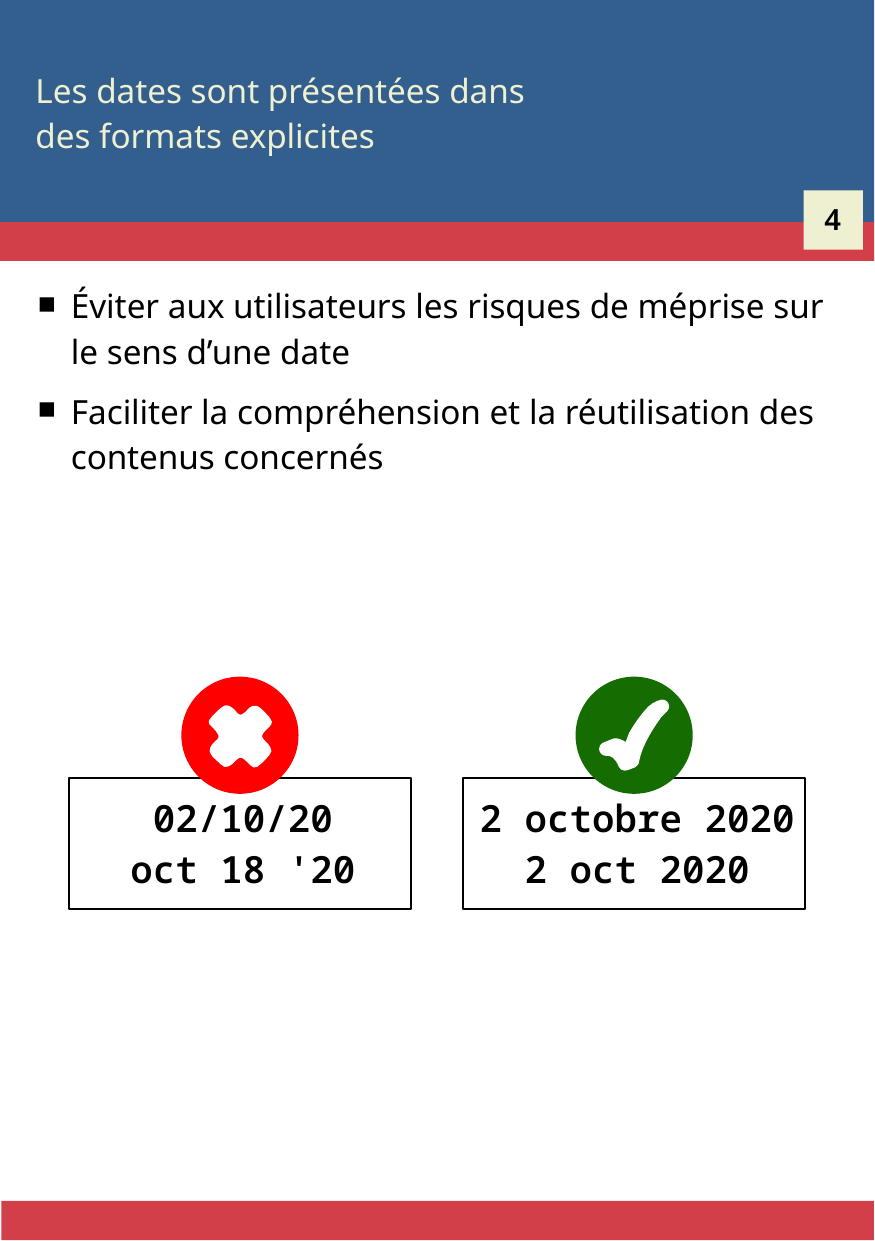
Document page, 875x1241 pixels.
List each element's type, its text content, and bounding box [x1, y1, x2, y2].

picture [180, 676, 299, 795]
picture [575, 676, 694, 795]
text_box 2 octobre 2020 2 oct 2020 [462, 778, 806, 910]
text_box 02/10/20 oct 18 '20 [68, 778, 412, 910]
title Les dates sont présentées dans des formats explicites [35, 13, 839, 213]
text_box 4 [803, 188, 863, 249]
list Éviter aux utilisateurs les risques de méprise sur le sens d’une date Faciliter la compréhension et la réutilisation des contenus concernés [23, 283, 839, 1111]
